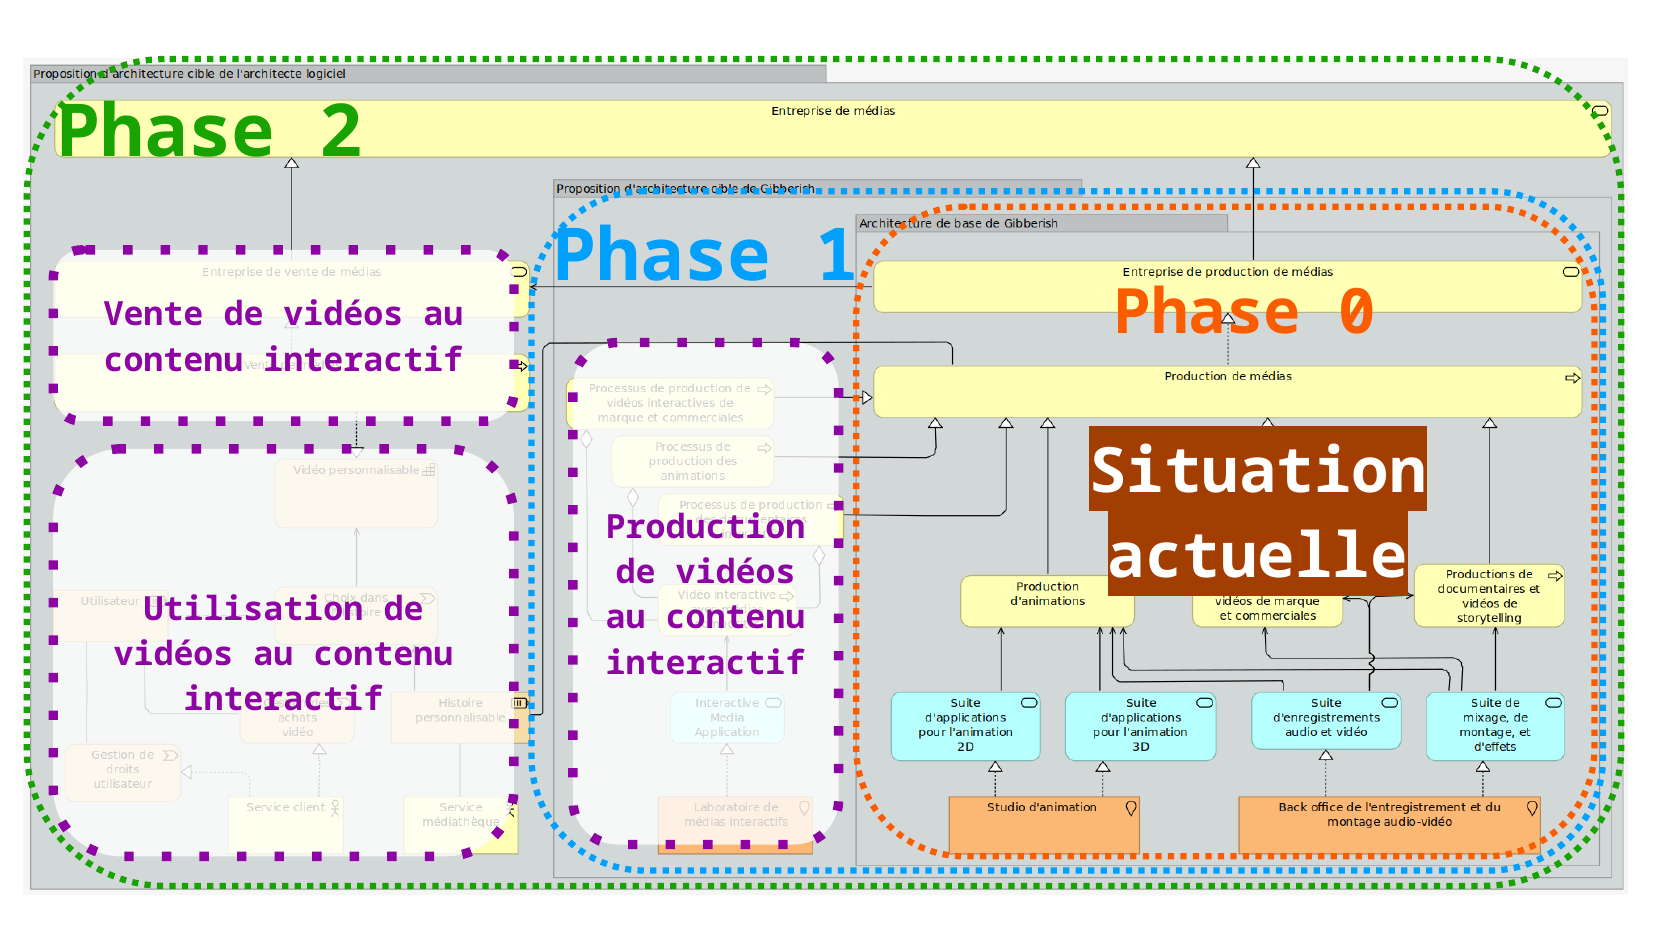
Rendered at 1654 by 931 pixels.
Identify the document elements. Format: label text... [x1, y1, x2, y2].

text_box Phase 1 [528, 194, 884, 375]
text_box Phase 2 [32, 70, 388, 251]
text_box Production de vidéos au contenu interactif [572, 342, 839, 845]
text_box Utilisation de vidéos au contenu interactif [53, 448, 514, 857]
picture [23, 58, 1628, 895]
text_box Situation actuelle [1051, 418, 1465, 715]
text_box Vente de vidéos au contenu interactif [53, 249, 514, 422]
text_box Phase 0 [884, 259, 1596, 369]
